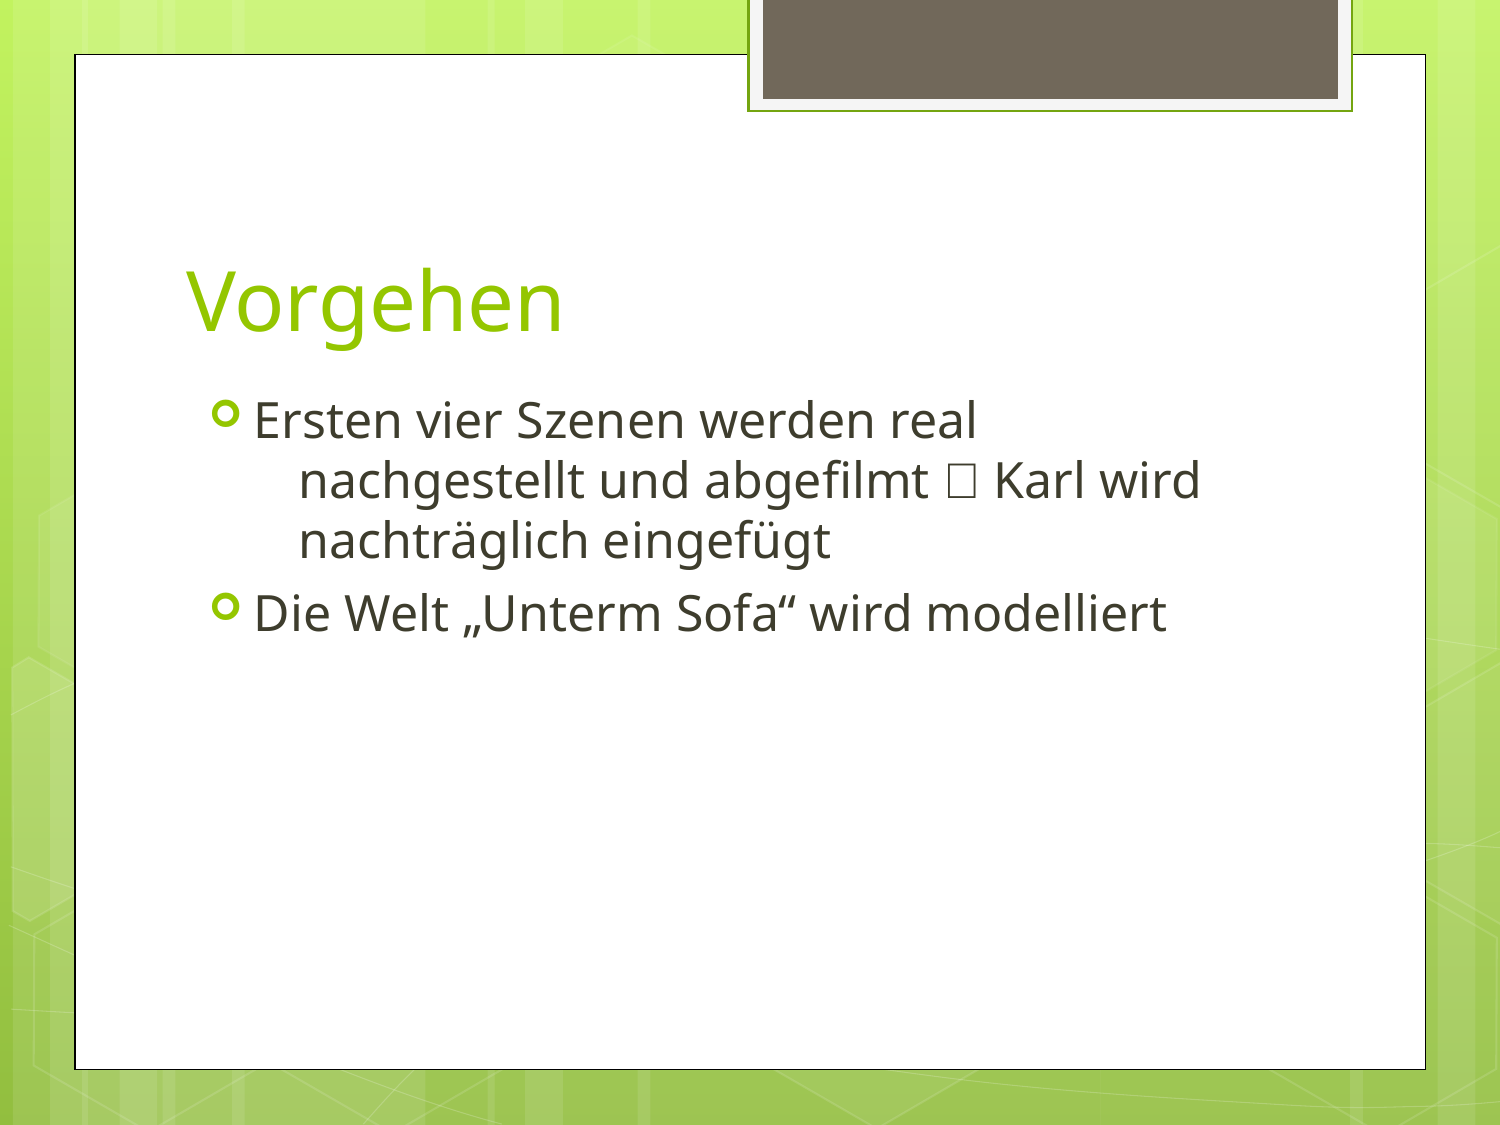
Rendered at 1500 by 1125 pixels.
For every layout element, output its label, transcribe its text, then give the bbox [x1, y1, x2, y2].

title Vorgehen [171, 168, 1324, 357]
list Ersten vier Szenen werden real nachgestellt und abgefilmt  Karl wird nachträglich eingefügt Die Welt „Unterm Sofa“ wird modelliert [171, 381, 1283, 957]
